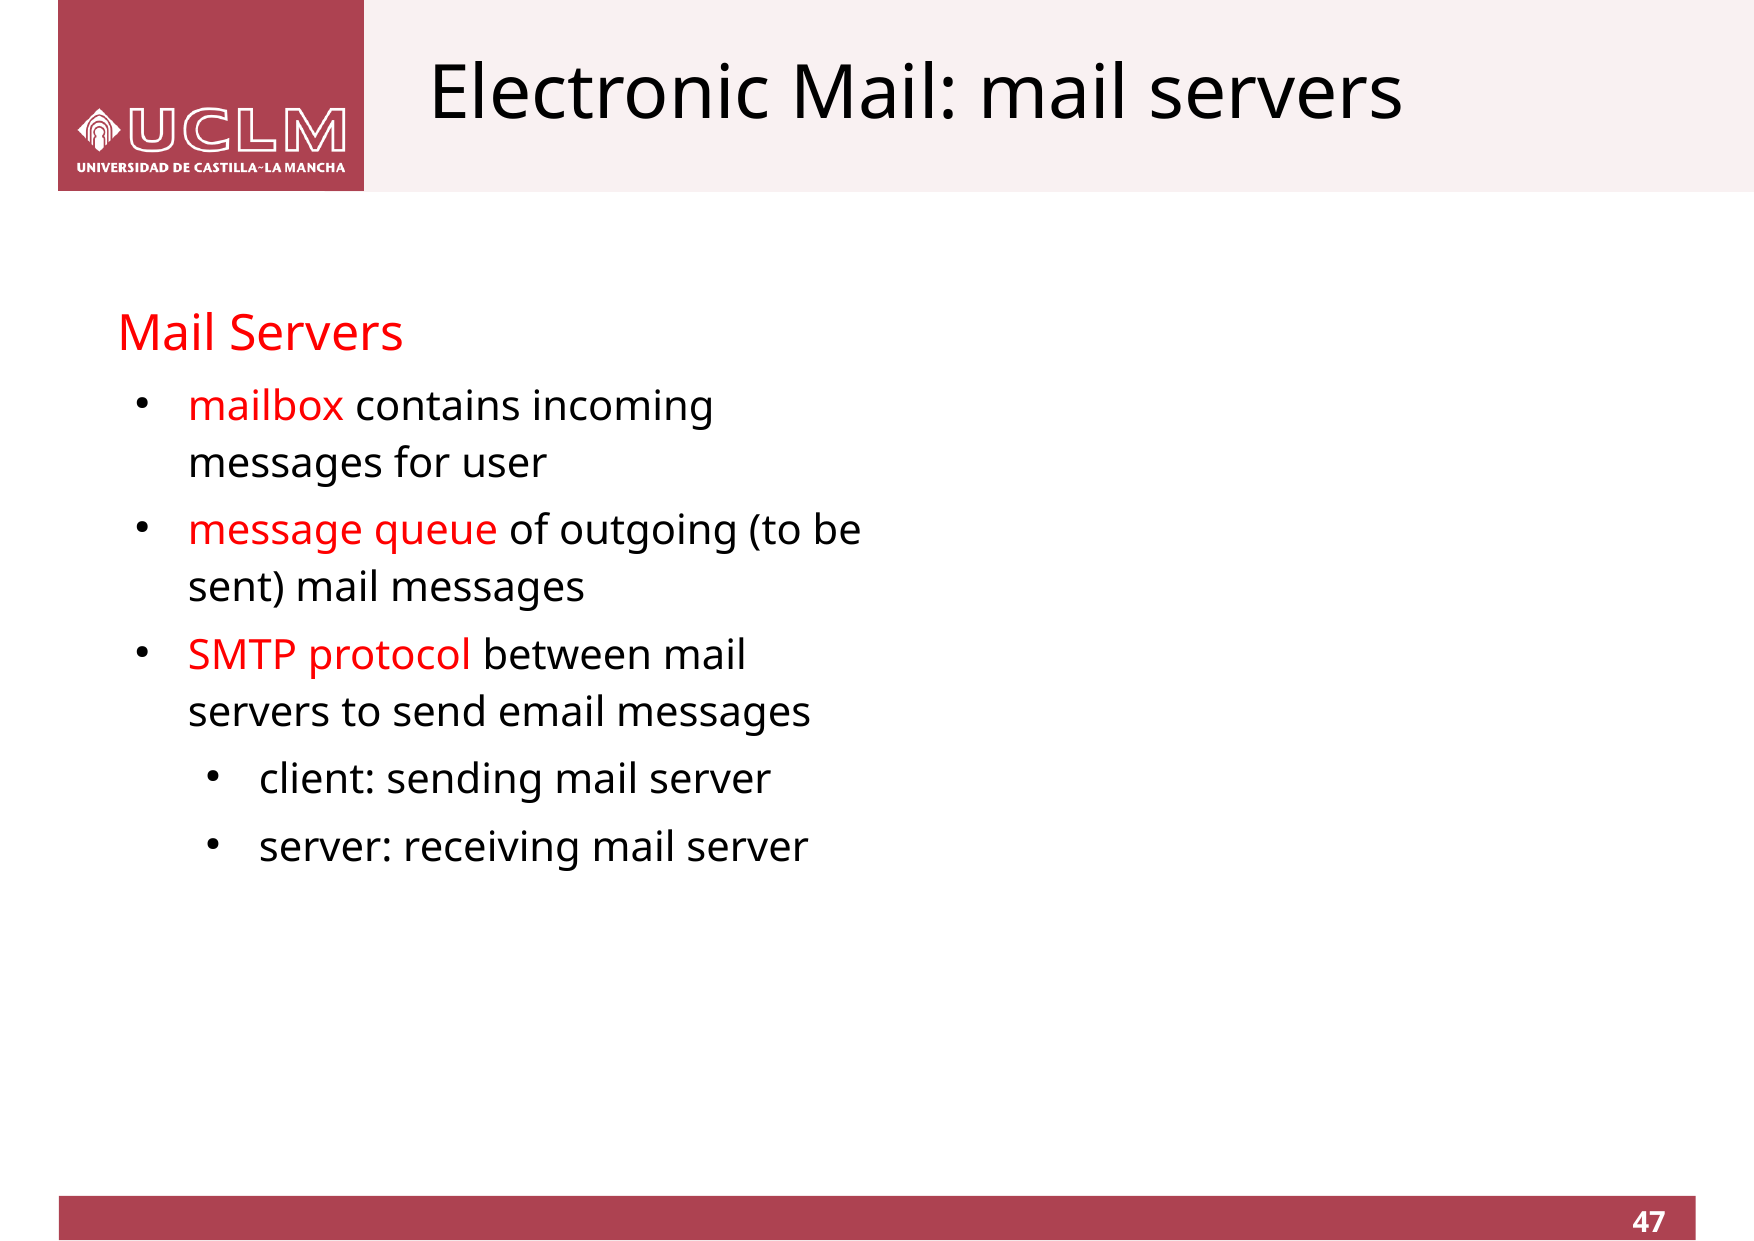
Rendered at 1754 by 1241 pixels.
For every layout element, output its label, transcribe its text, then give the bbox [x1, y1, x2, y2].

list Mail Servers mailbox contains incoming messages for user message queue of outgoing (to be sent) mail messages SMTP protocol between mail servers to send email messages client: sending mail server server: receiving mail server [102, 289, 899, 1131]
title Electronic Mail: mail servers [413, 0, 1667, 198]
picture [58, 0, 364, 191]
